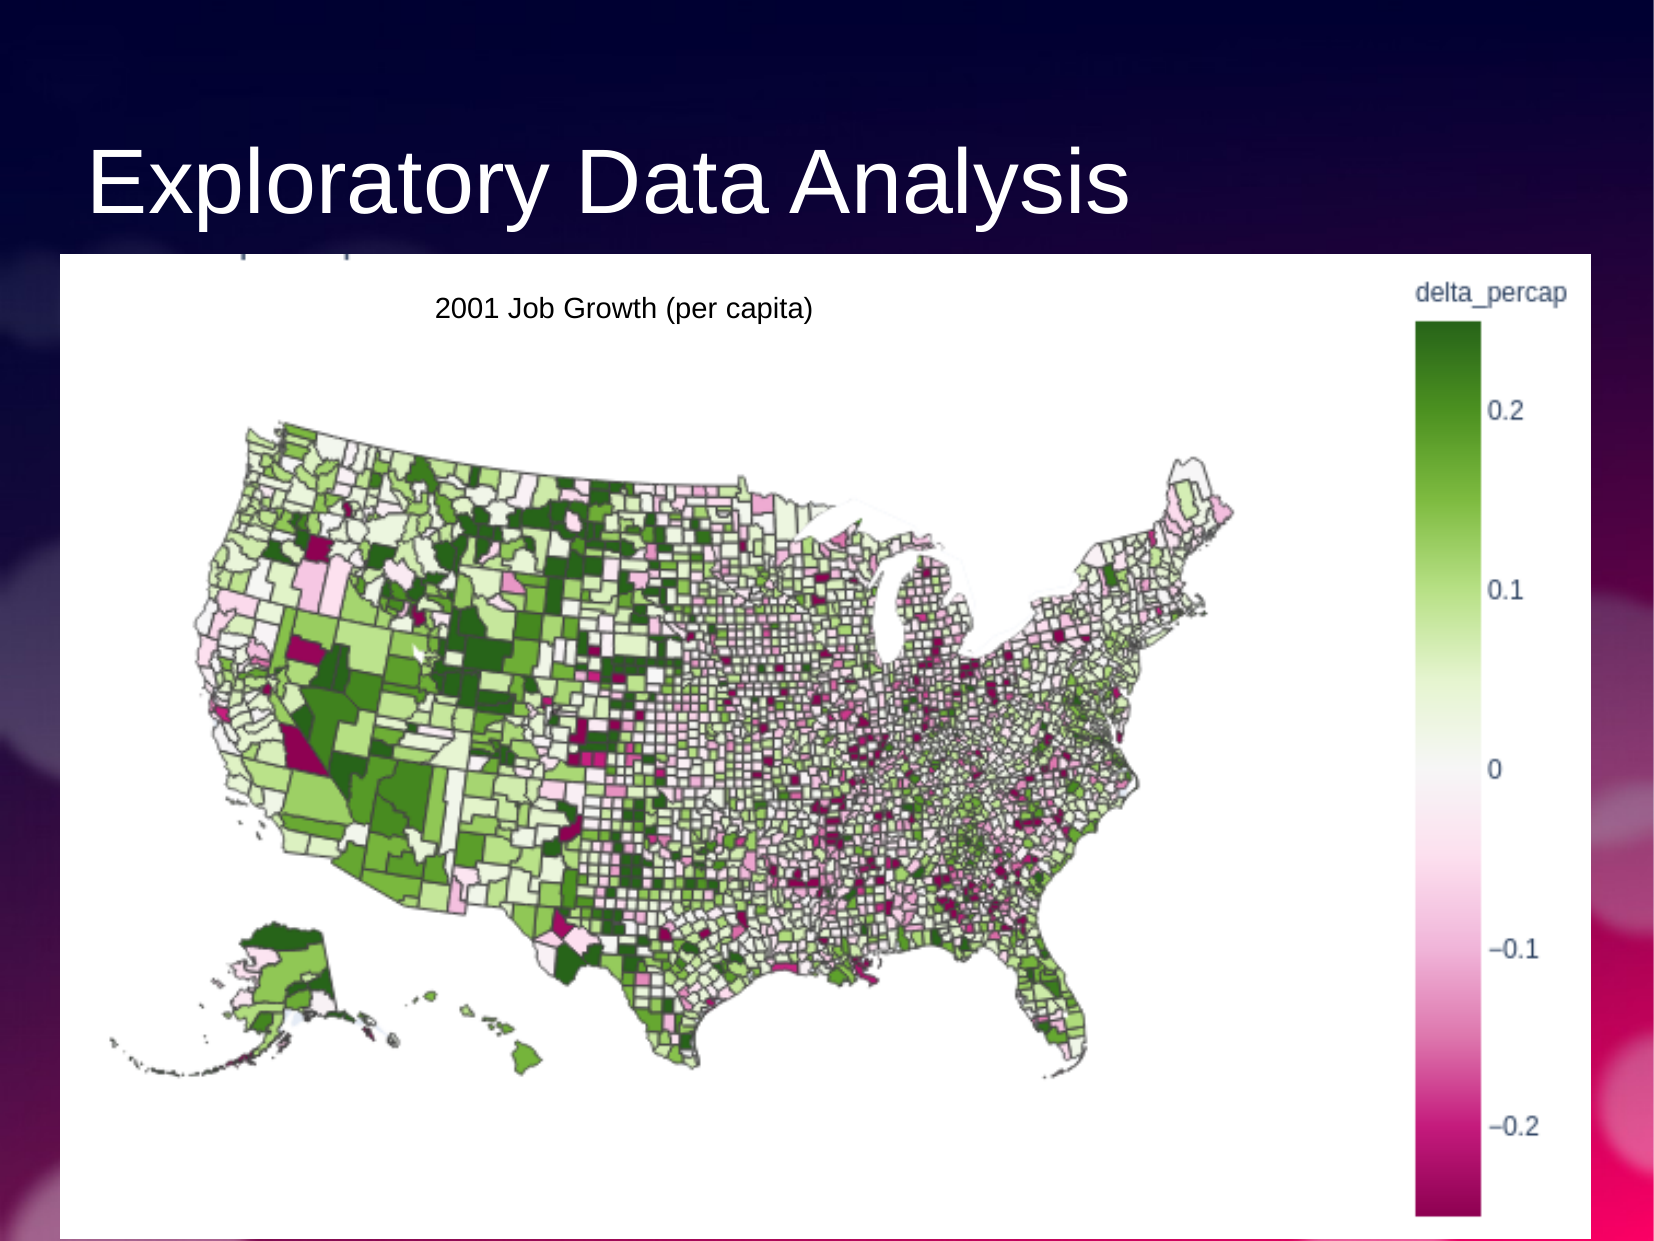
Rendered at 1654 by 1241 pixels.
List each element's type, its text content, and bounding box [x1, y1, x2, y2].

text_box 2001 Job Growth (per capita) [420, 285, 916, 398]
title Exploratory Data Analysis [86, 77, 1576, 254]
picture [0, 0, 1654, 1241]
